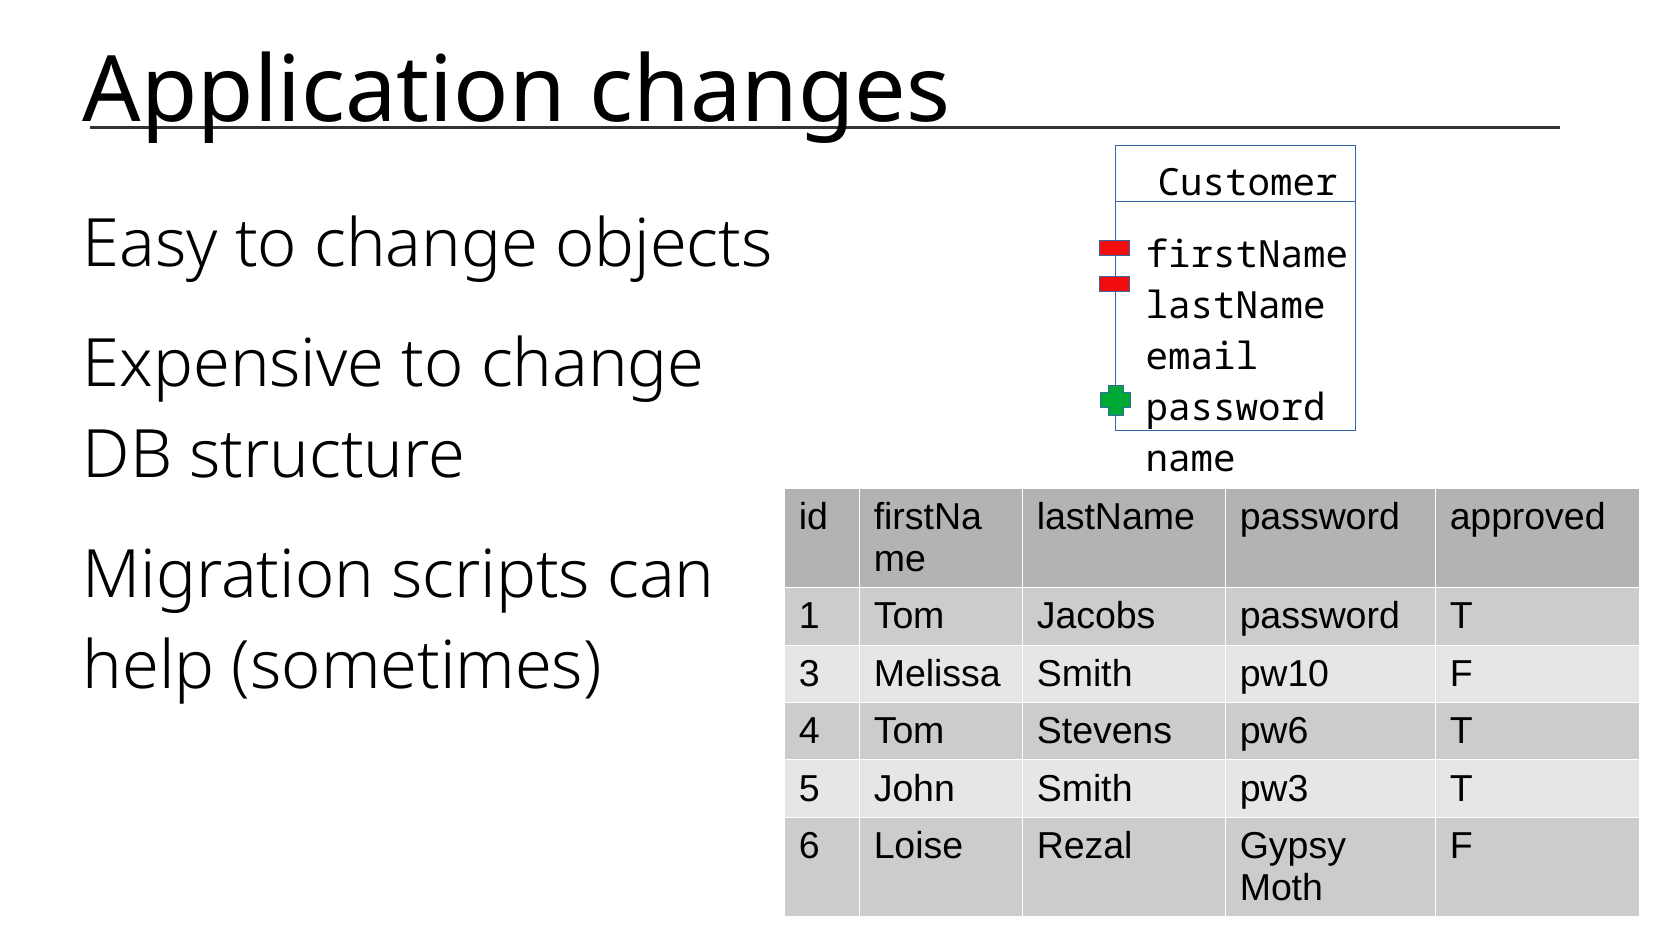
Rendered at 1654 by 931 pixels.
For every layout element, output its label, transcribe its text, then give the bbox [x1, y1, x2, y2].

text_box [1100, 385, 1131, 416]
table_cell pw3 [1226, 760, 1435, 817]
table_cell T [1436, 588, 1639, 645]
text_box [1099, 240, 1130, 256]
list Easy to change objects Expensive to change DB structure Migration scripts can help (sometimes) [82, 195, 809, 811]
table_cell Melissa [860, 646, 1022, 702]
table_cell Loise [860, 818, 1022, 916]
table_cell 5 [785, 760, 859, 817]
table_cell Smith [1023, 760, 1225, 817]
table_cell John [860, 760, 1022, 817]
table_cell 1 [785, 588, 859, 645]
text_box Customer [1143, 148, 1337, 201]
table_cell pw6 [1226, 703, 1435, 759]
table_header lastName [1023, 489, 1225, 587]
table_cell Tom [860, 703, 1022, 759]
table_cell 4 [785, 703, 859, 759]
table_cell F [1436, 818, 1639, 916]
table_header password [1226, 489, 1435, 587]
table_cell 6 [785, 818, 859, 916]
table_cell password [1226, 588, 1435, 645]
table_cell T [1436, 760, 1639, 817]
table_header firstName [860, 489, 1022, 587]
table_cell Stevens [1023, 703, 1225, 759]
table_cell T [1436, 703, 1639, 759]
table_cell Jacobs [1023, 588, 1225, 645]
text_box firstName lastName email password name [1130, 220, 1345, 423]
table_cell F [1436, 646, 1639, 702]
table_cell Rezal [1023, 818, 1225, 916]
table_cell Tom [860, 588, 1022, 645]
table_cell 3 [785, 646, 859, 702]
table_cell Smith [1023, 646, 1225, 702]
table_cell Gypsy Moth [1226, 818, 1435, 916]
table_cell pw10 [1226, 646, 1435, 702]
table_header approved [1436, 489, 1639, 587]
title Application changes [82, 32, 1571, 140]
table_header id [785, 489, 859, 587]
text_box [1099, 276, 1130, 292]
